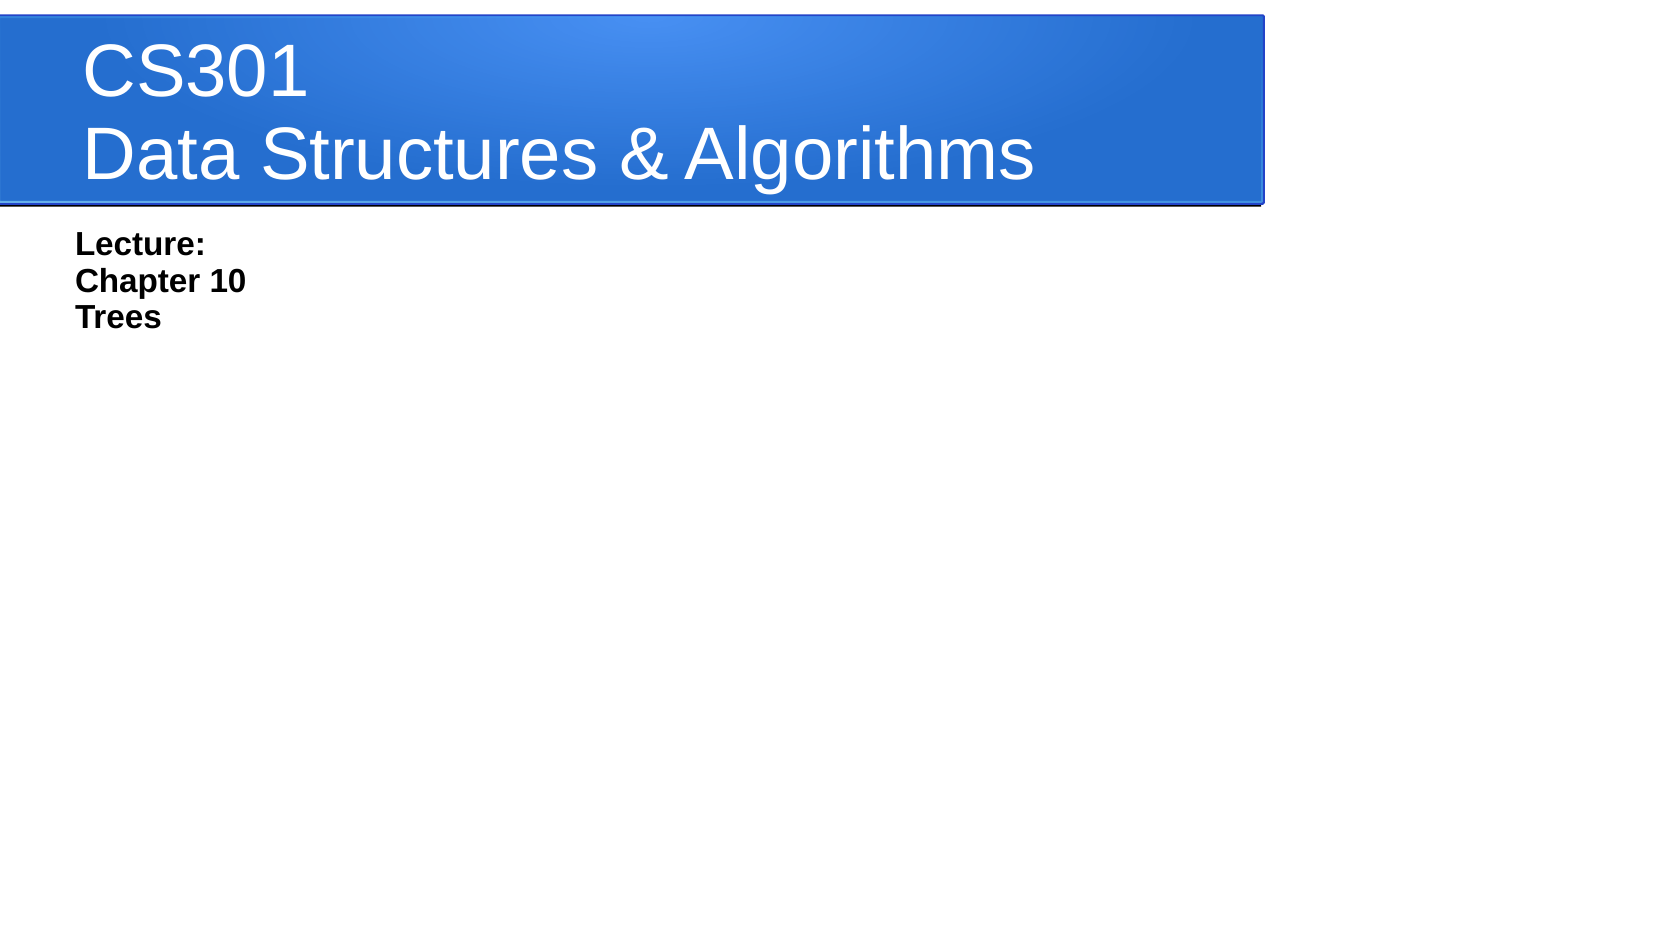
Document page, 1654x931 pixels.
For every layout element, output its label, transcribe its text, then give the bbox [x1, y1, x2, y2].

title CS301 Data Structures & Algorithms [82, 29, 1235, 196]
subtitle Lecture: Chapter 10 Trees [75, 225, 436, 365]
